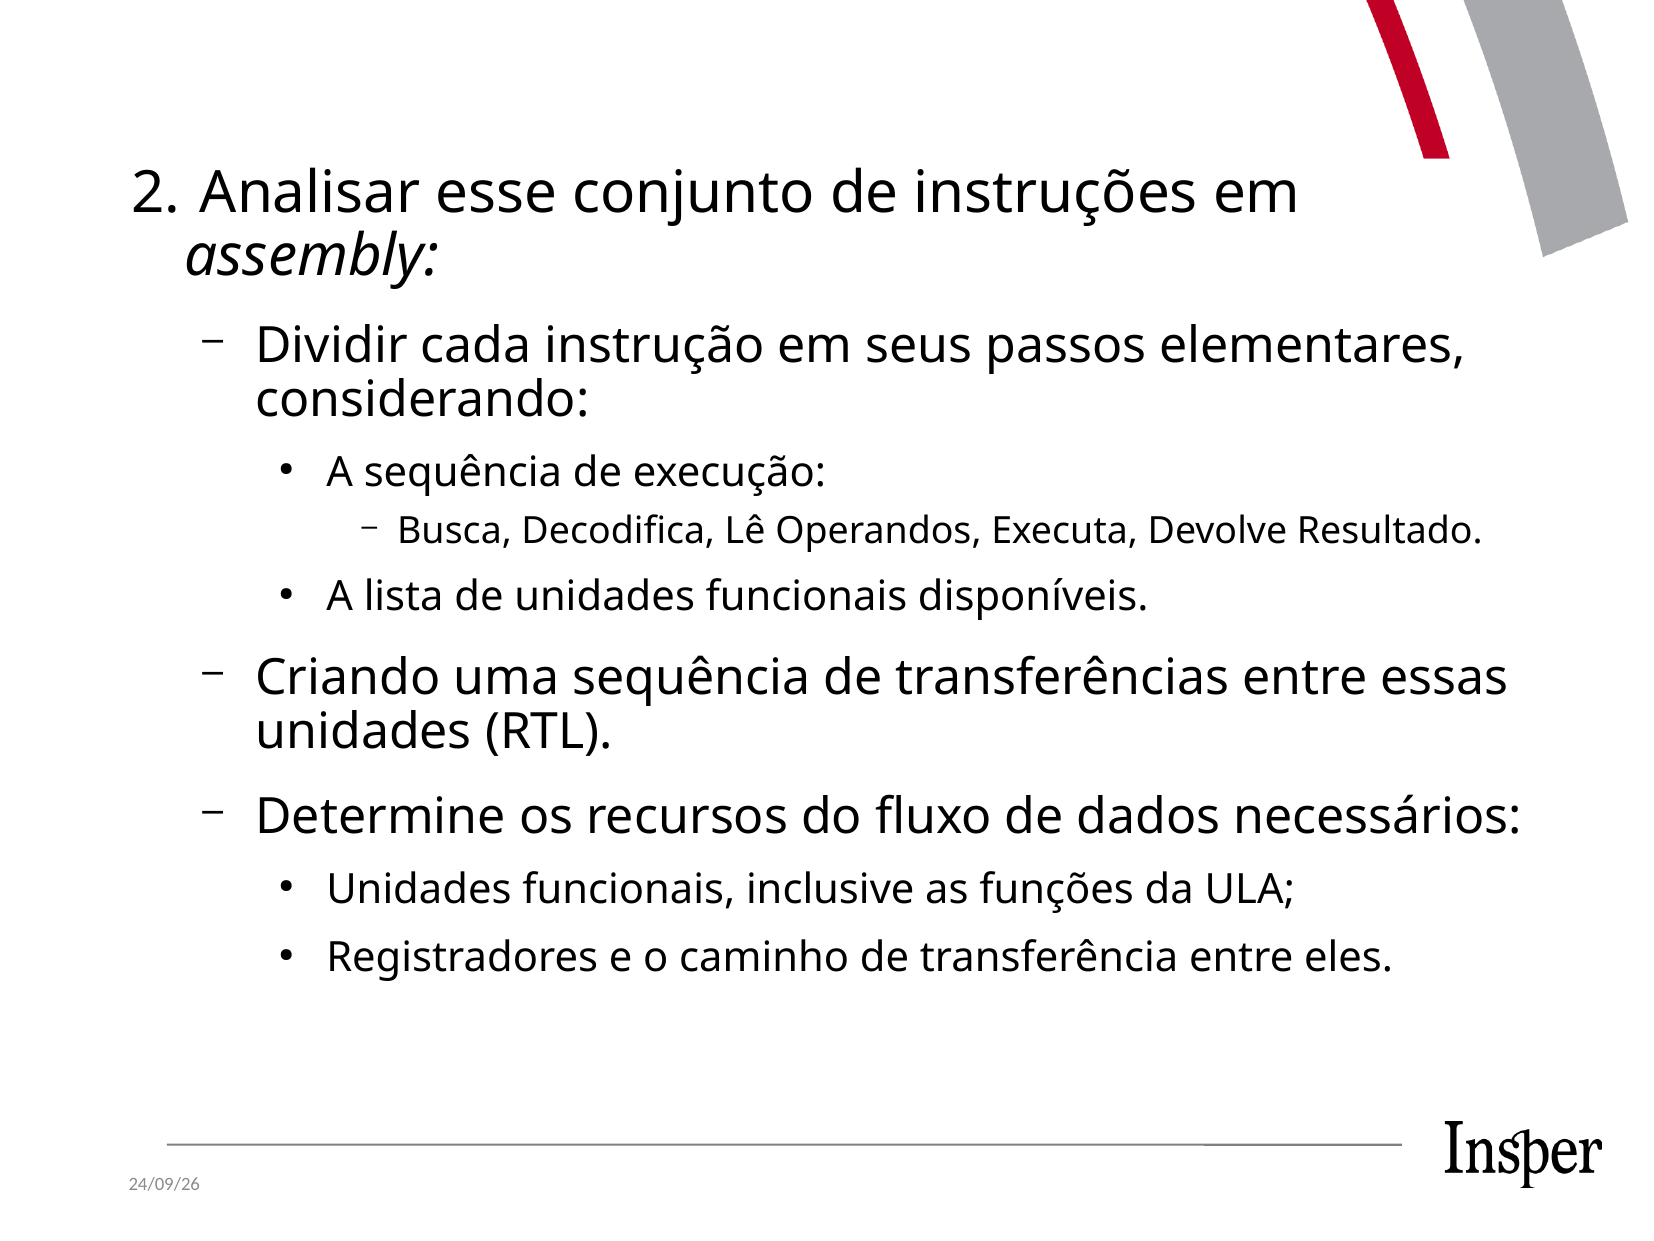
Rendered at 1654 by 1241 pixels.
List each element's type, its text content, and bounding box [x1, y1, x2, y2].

list Analisar esse conjunto de instruções em assembly: Dividir cada instrução em seus passos elementares, considerando: A sequência de execução: Busca, Decodifica, Lê Operandos, Executa, Devolve Resultado. A lista de unidades funcionais disponíveis. Criando uma sequência de transferências entre essas unidades (RTL). Determine os recursos do fluxo de dados necessários: Unidades funcionais, inclusive as funções da ULA; Registradores e o caminho de transferência entre eles. [113, 53, 1540, 1134]
